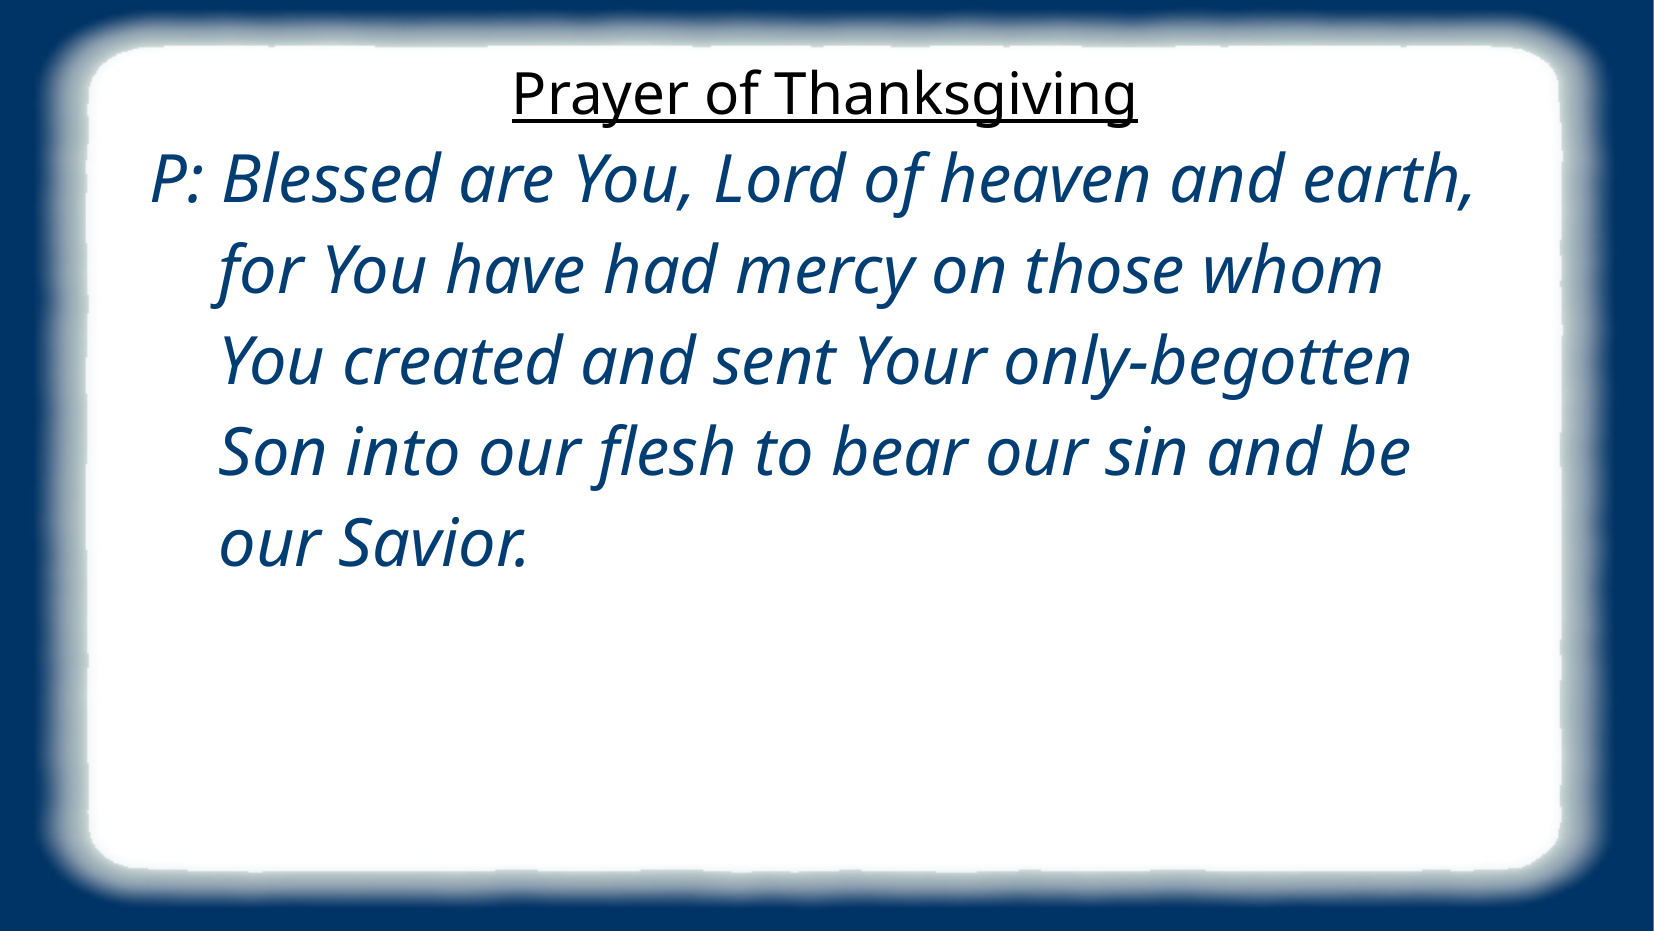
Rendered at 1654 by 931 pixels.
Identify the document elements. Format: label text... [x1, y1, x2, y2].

picture [0, 0, 1654, 931]
text_box Prayer of Thanksgiving P: Blessed are You, Lord of heaven and earth, for You have had mercy on those whom You created and sent Your only-begotten Son into our flesh to bear our sin and be our Savior. [135, 45, 1516, 581]
